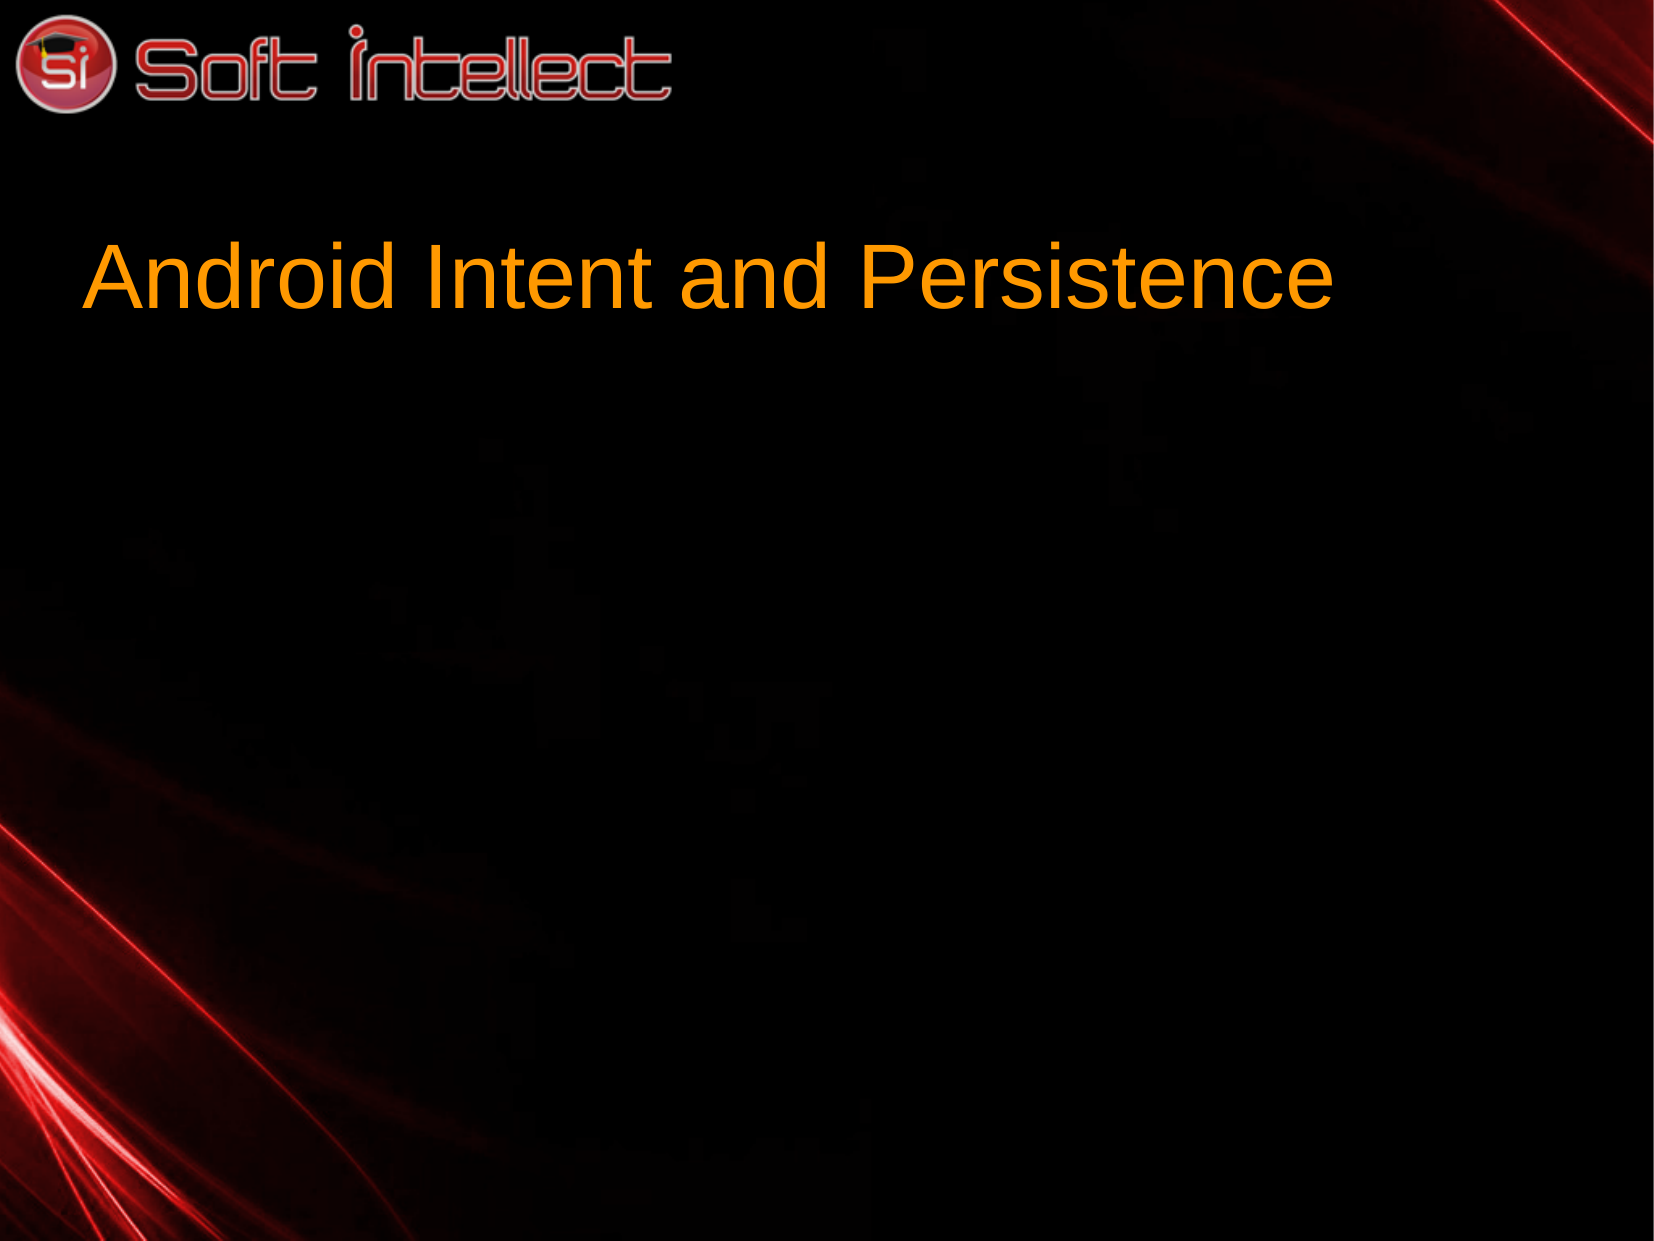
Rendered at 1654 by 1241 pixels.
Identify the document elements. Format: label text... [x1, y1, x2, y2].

title Android Intent and Persistence [82, 173, 1571, 381]
picture [0, 0, 1654, 1241]
